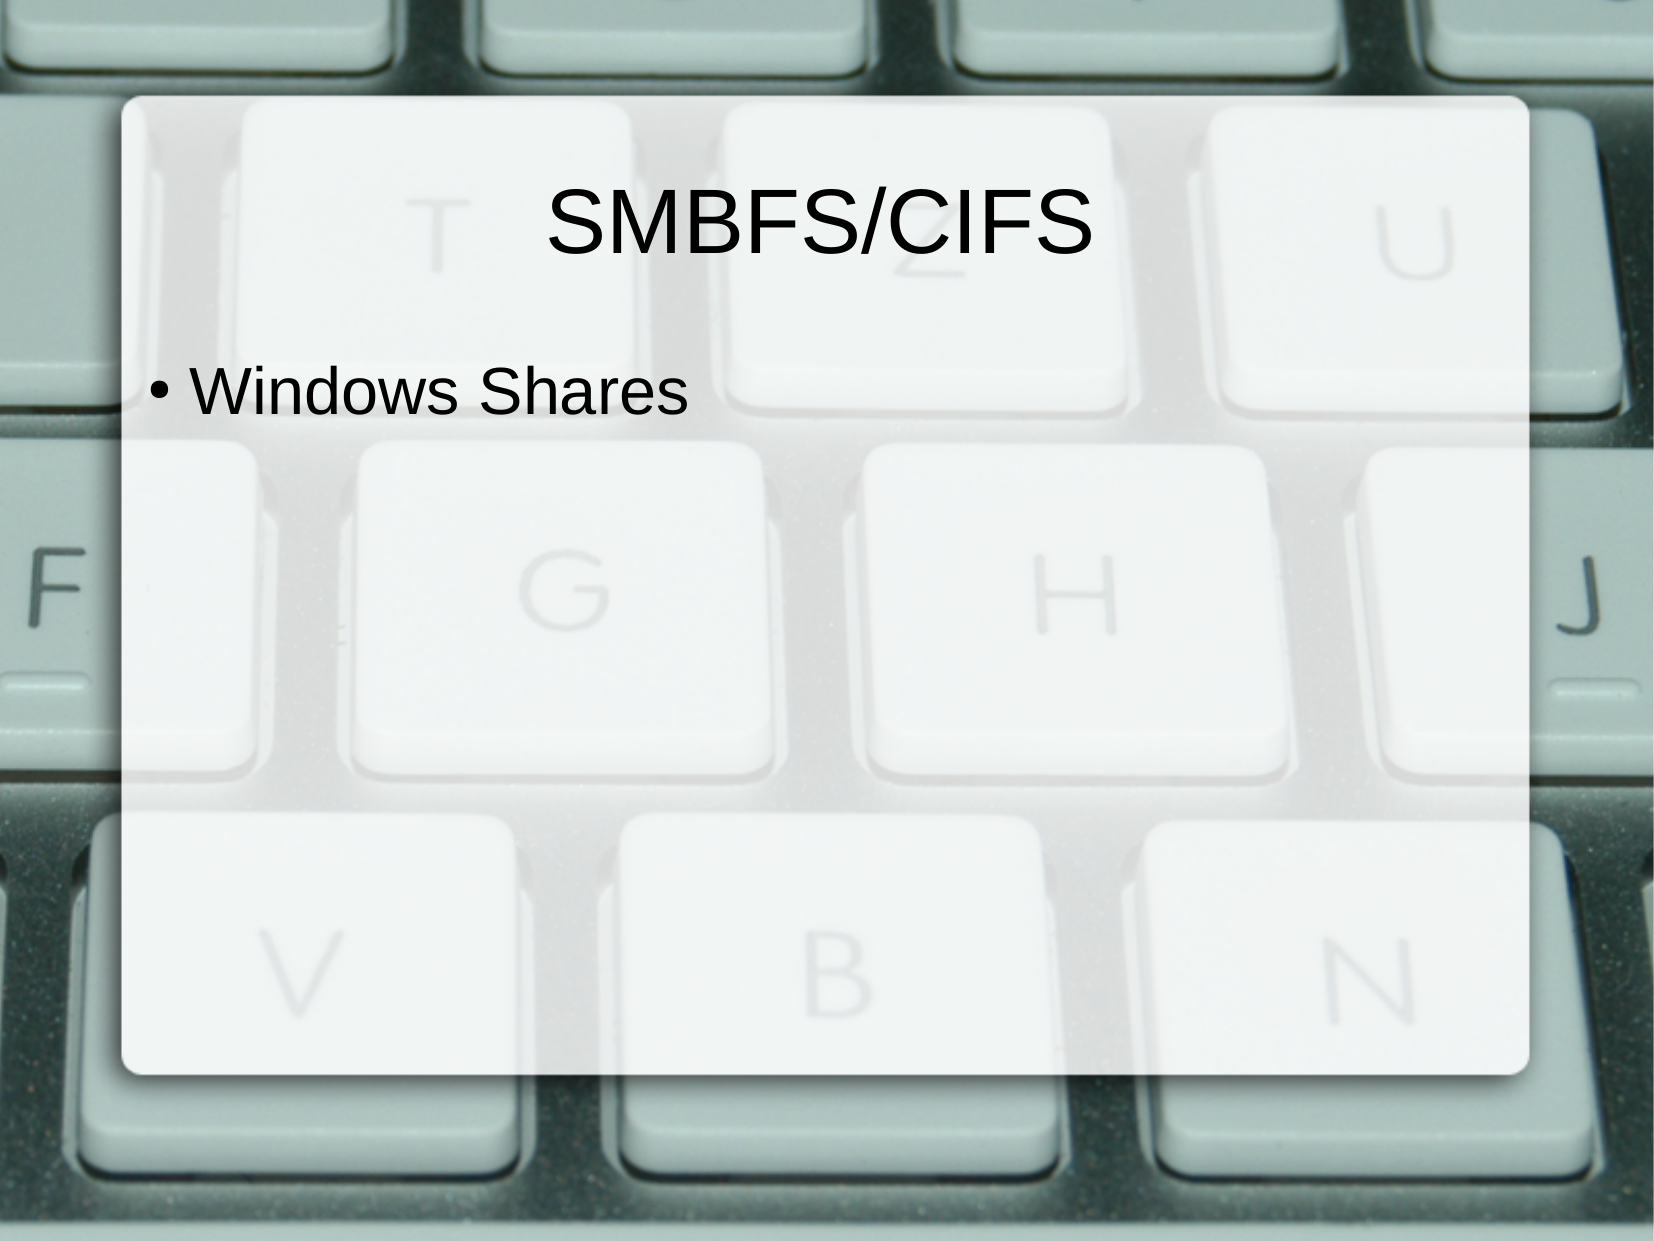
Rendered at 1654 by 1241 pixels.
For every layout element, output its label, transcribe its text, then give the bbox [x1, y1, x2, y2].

picture [0, 0, 1654, 1241]
subtitle Windows Shares [147, 354, 1506, 1173]
title SMBFS/CIFS [135, 117, 1506, 325]
